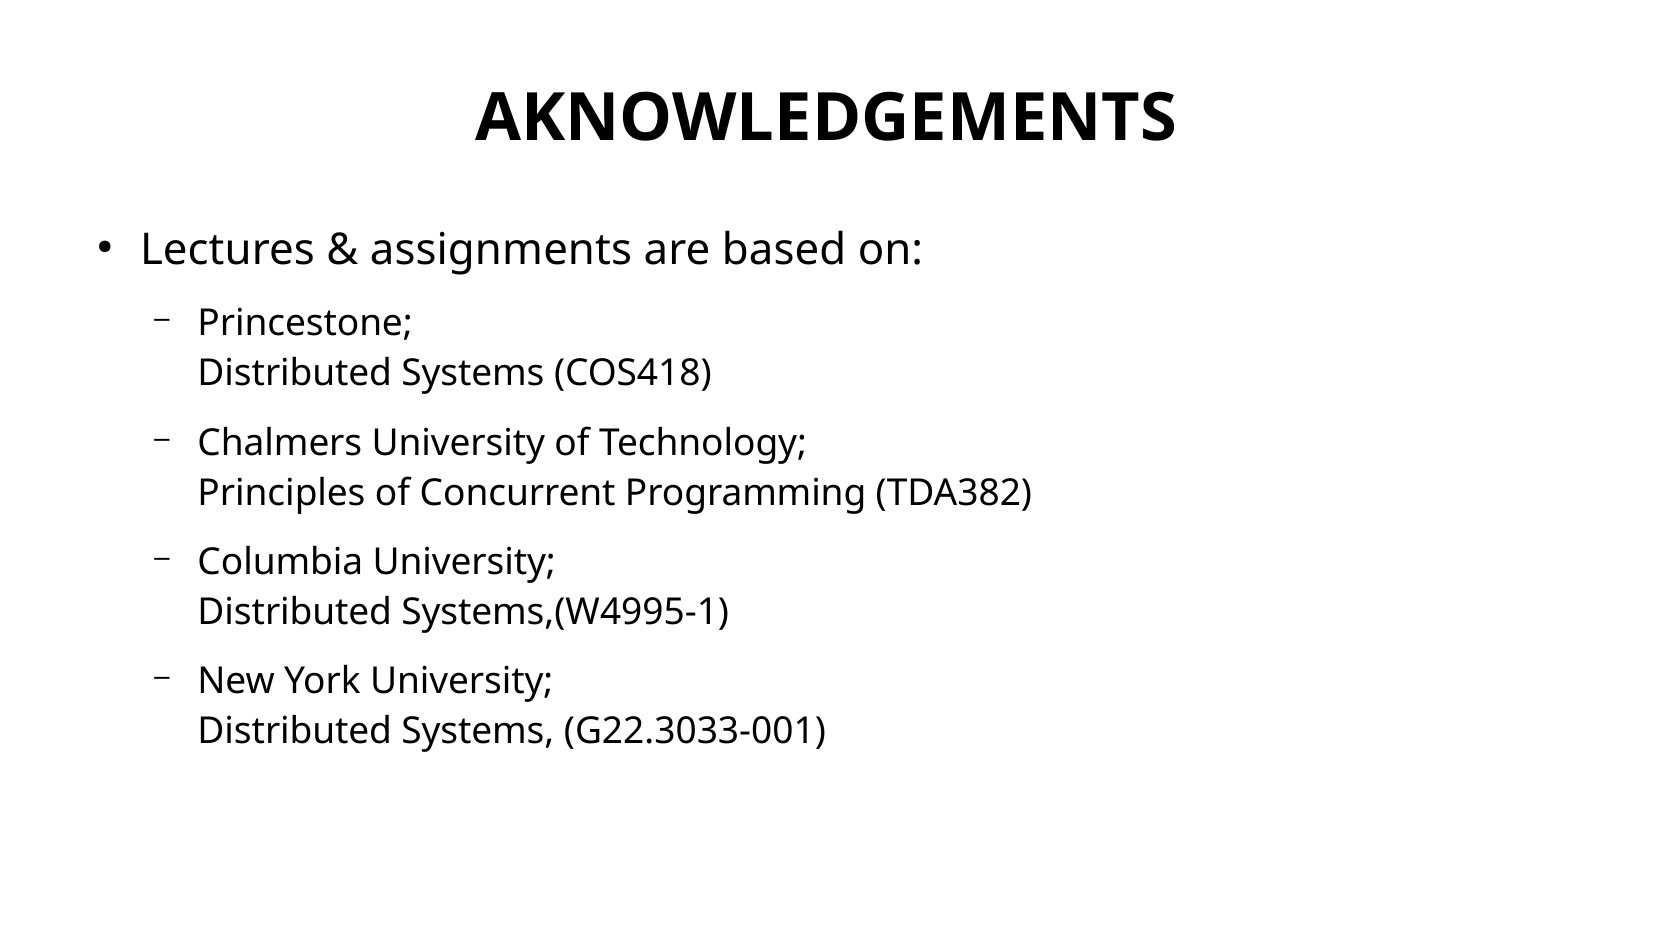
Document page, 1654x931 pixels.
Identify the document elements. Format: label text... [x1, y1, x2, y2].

list Lectures & assignments are based on: Princestone; Distributed Systems (COS418) Chalmers University of Technology; Principles of Concurrent Programming (TDA382) Columbia University; Distributed Systems,(W4995-1) New York University; Distributed Systems, (G22.3033-001) [82, 217, 1571, 757]
title AKNOWLEDGEMENTS [82, 36, 1571, 193]
